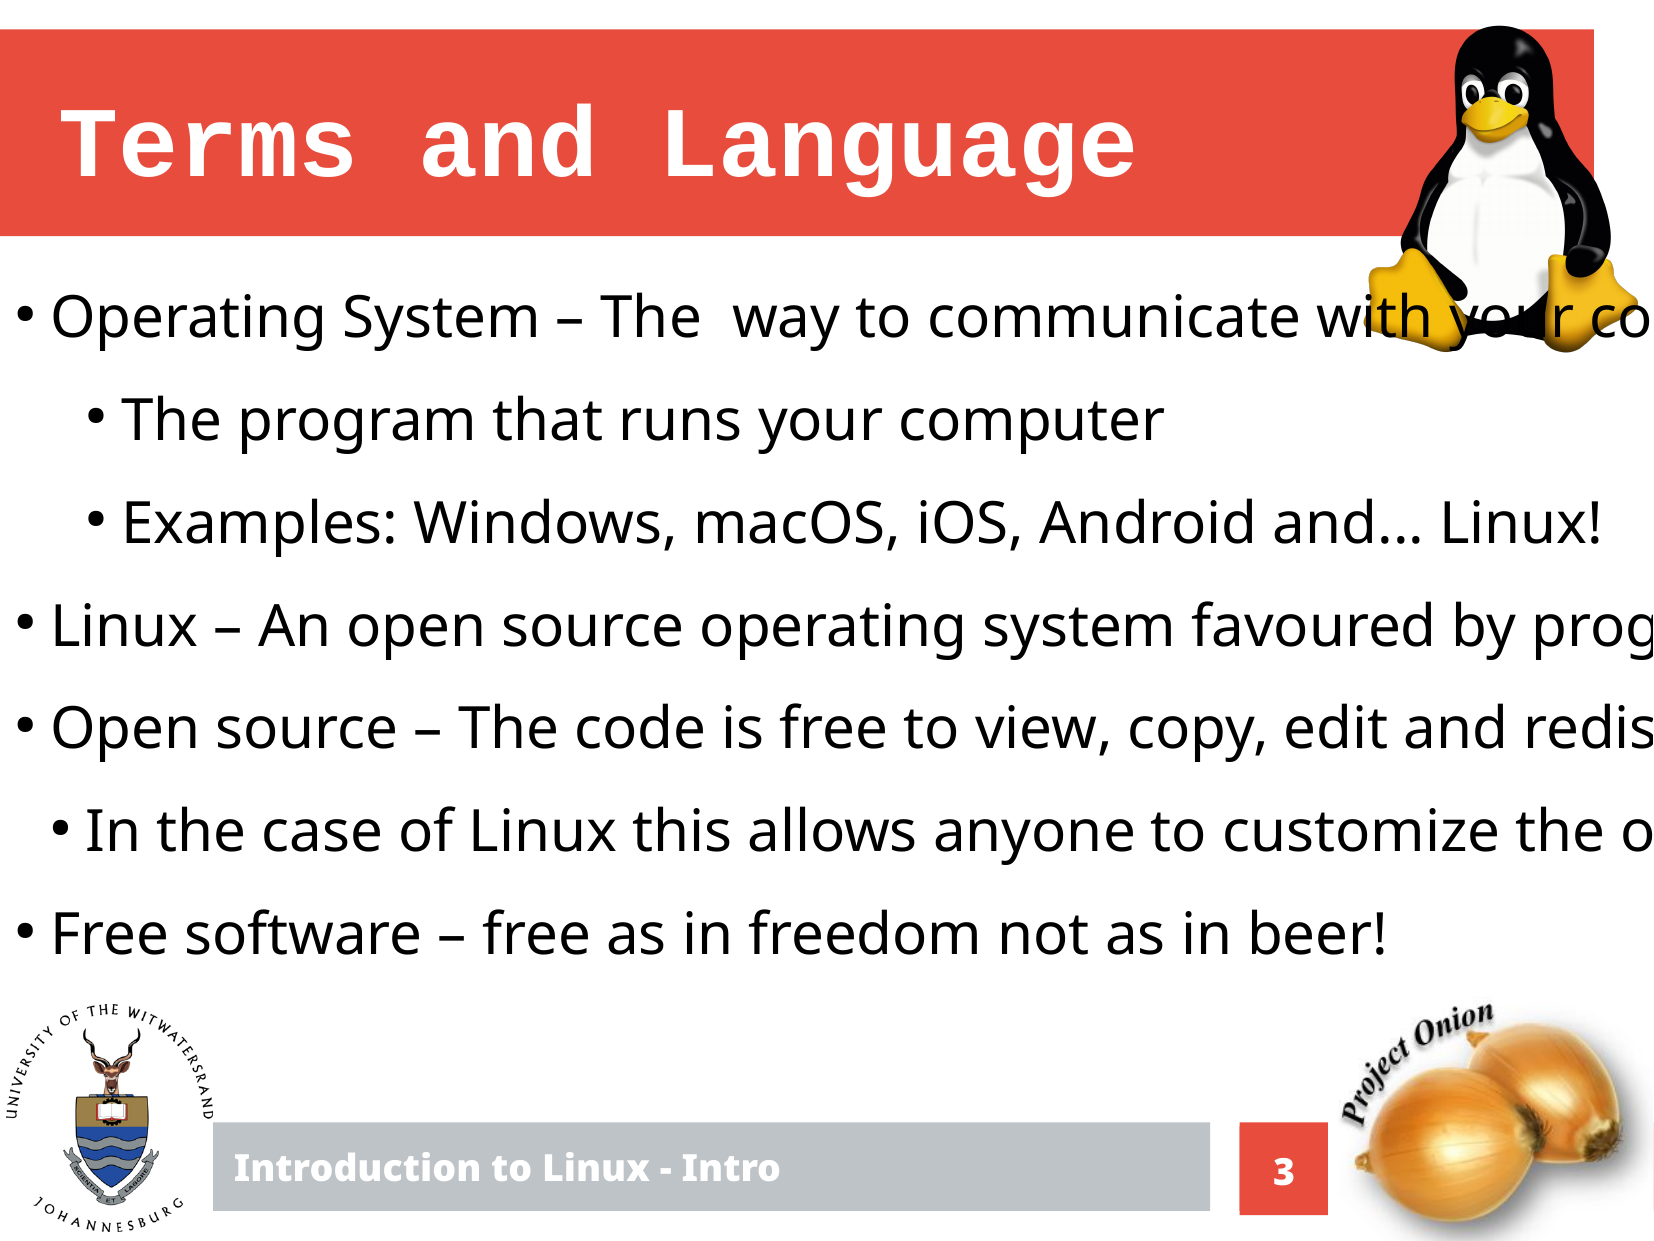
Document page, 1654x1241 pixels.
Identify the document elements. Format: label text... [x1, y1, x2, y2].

title Terms and Language [58, 59, 1594, 207]
picture [6, 1004, 213, 1232]
text_box Operating System – The way to communicate with your computer The program that runs your computer Examples: Windows, macOS, iOS, Android and... Linux! Linux – An open source operating system favoured by programmers for the versatility Open source – The code is free to view, copy, edit and redistribute. In the case of Linux this allows anyone to customize the operating system to there need. Free software – free as in freedom not as in beer! [0, 267, 1653, 973]
picture [1328, 986, 1653, 1241]
picture [1345, 4, 1653, 267]
